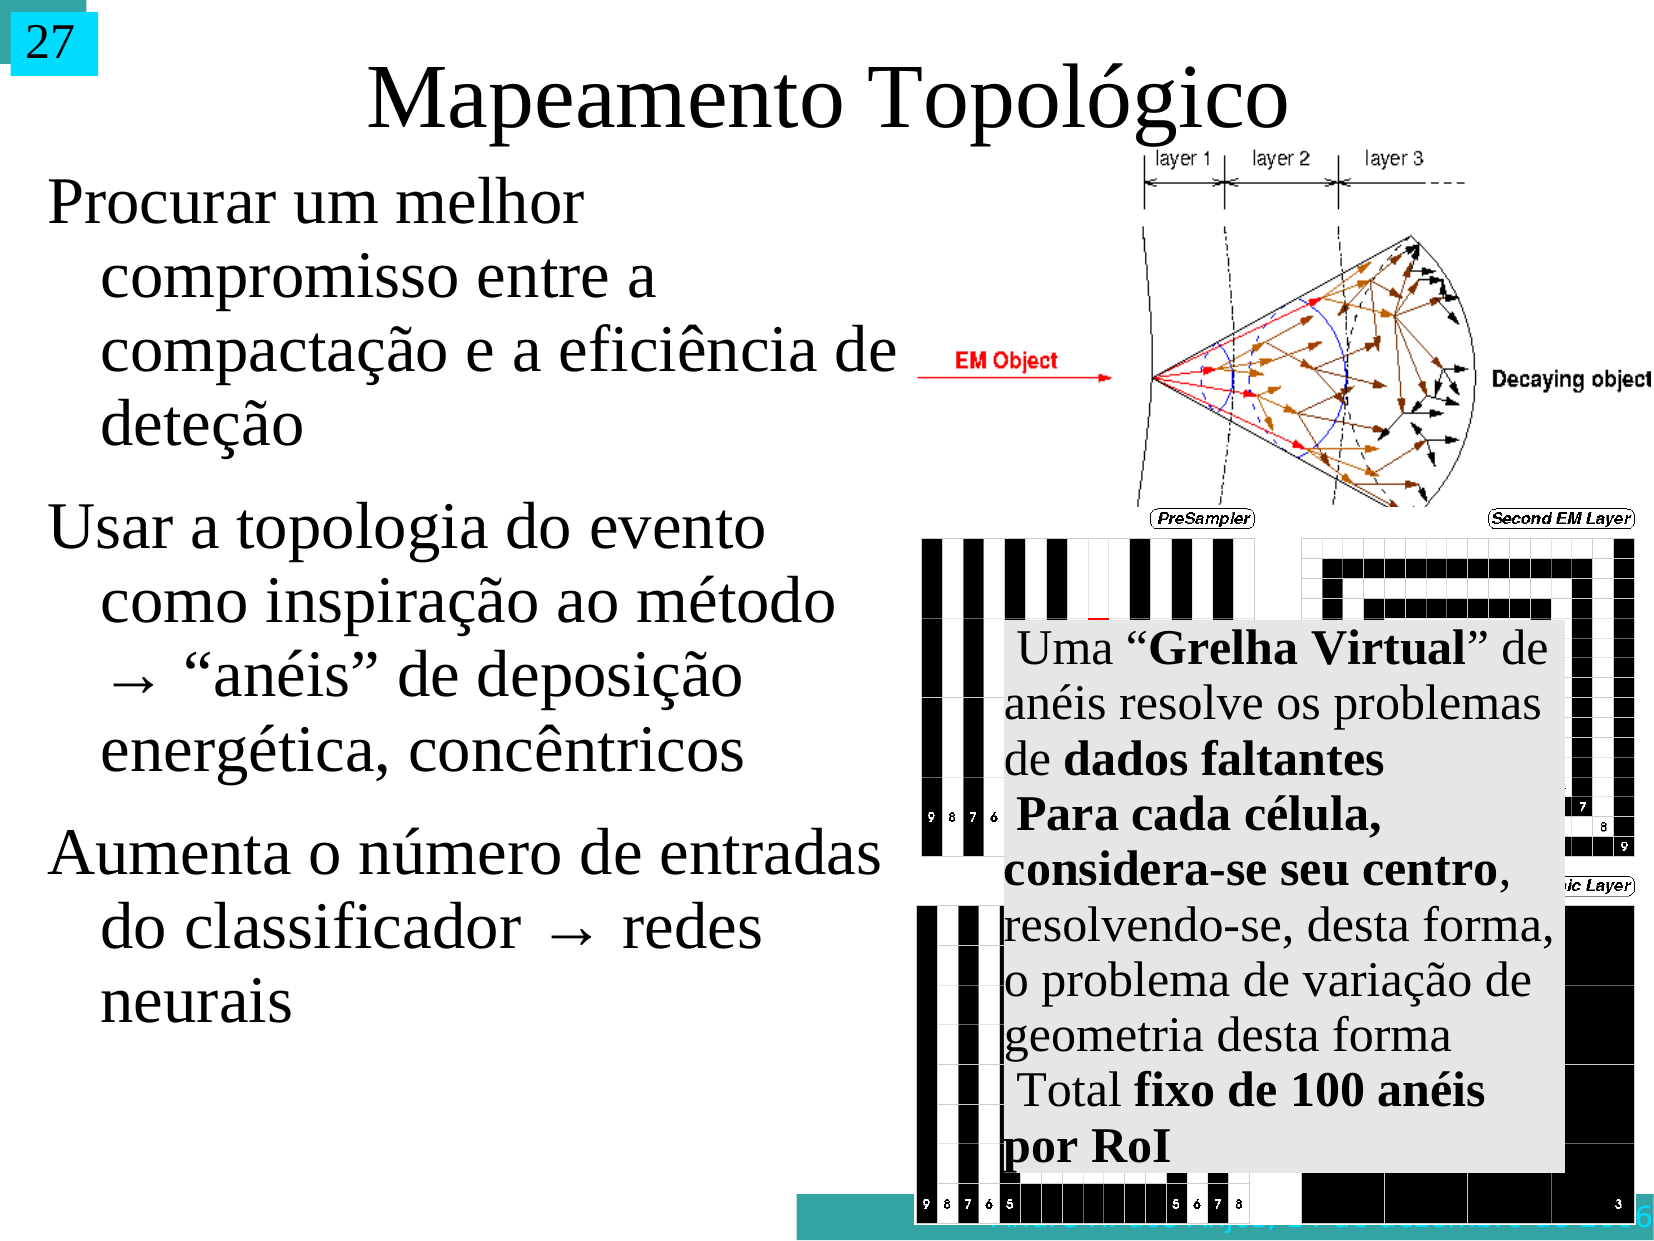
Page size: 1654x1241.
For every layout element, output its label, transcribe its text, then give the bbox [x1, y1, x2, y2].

list Procurar um melhor compromisso entre a compactação e a eficiência de deteção Usar a topologia do evento como inspiração ao método → “anéis” de deposição energética, concêntricos Aumenta o número de entradas do classificador → redes neurais [29, 163, 915, 1182]
picture [914, 147, 1651, 1225]
title Mapeamento Topológico [123, 29, 1536, 163]
text_box Uma “Grelha Virtual” de anéis resolve os problemas de dados faltantes Para cada célula, considera-se seu centro, resolvendo-se, desta forma, o problema de variação de geometria desta forma Total fixo de 100 anéis por RoI [1003, 620, 1565, 1173]
